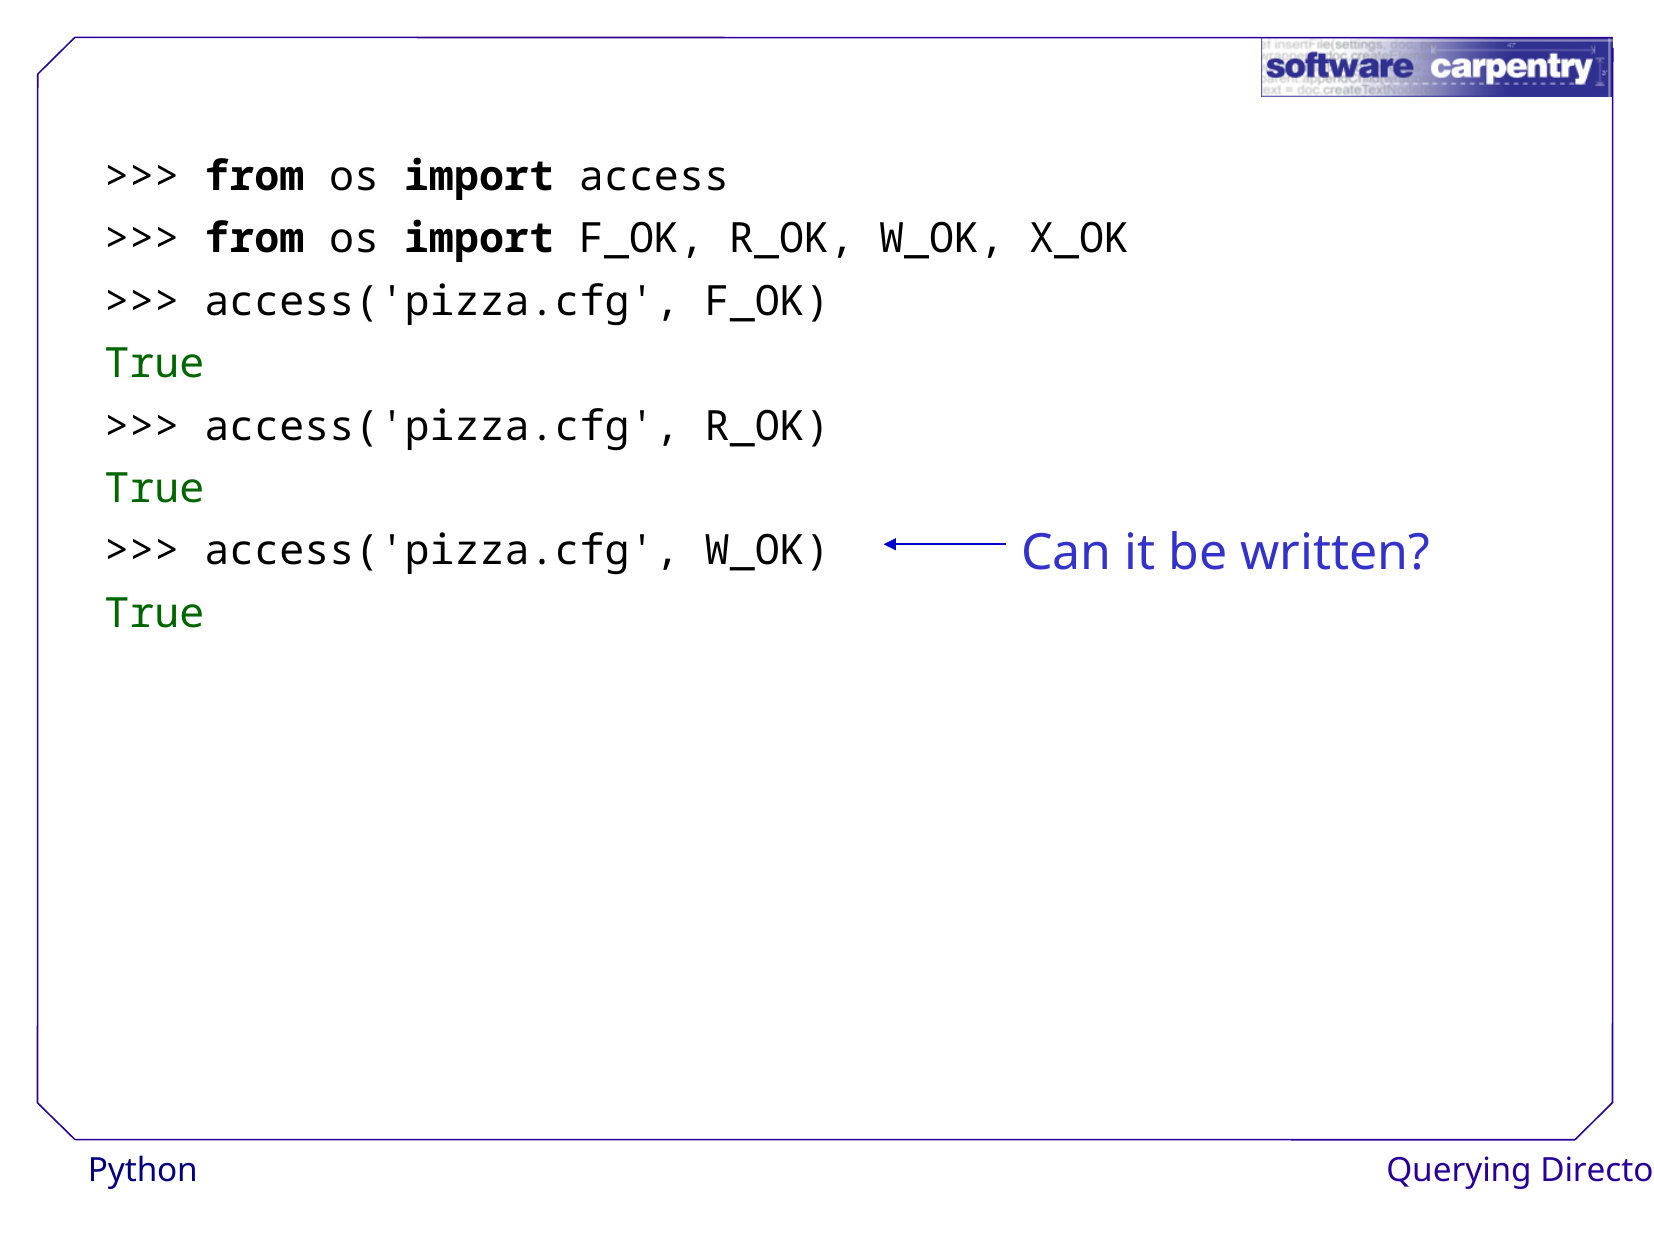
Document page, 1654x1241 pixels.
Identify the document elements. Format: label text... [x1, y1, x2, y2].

text_box >>> from os import access >>> from os import F_OK, R_OK, W_OK, X_OK >>> access('pizza.cfg', F_OK) True >>> access('pizza.cfg', R_OK) True >>> access('pizza.cfg', W_OK) True [89, 128, 1512, 1037]
picture [1261, 39, 1613, 97]
text_box Can it be written? [1006, 497, 1498, 592]
